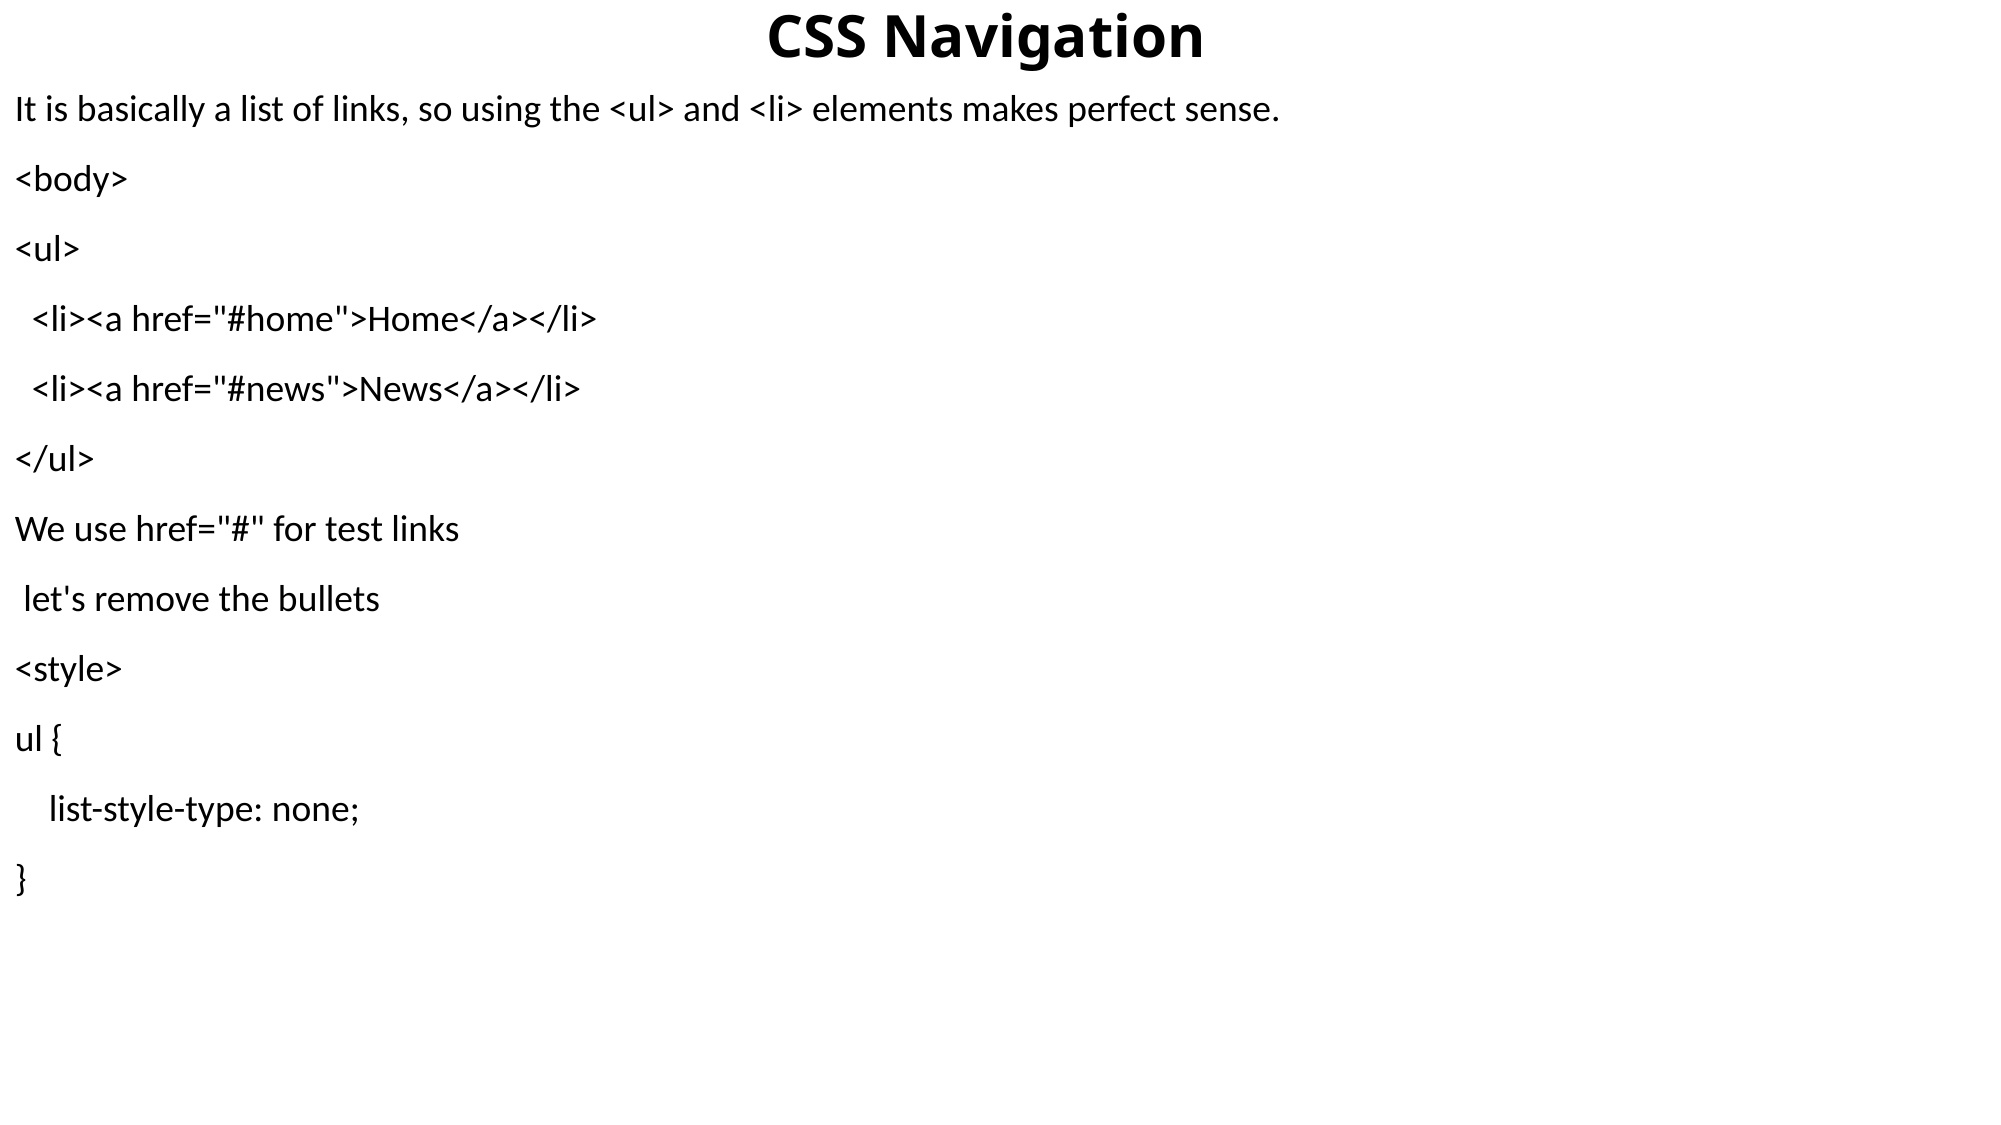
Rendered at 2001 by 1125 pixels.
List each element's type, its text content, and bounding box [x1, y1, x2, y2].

title CSS Navigation [401, 0, 2000, 67]
list It is basically a list of links, so using the <ul> and <li> elements makes perfect sense. <body> <ul> <li><a href="#home">Home</a></li> <li><a href="#news">News</a></li> </ul> We use href="#" for test links let's remove the bullets <style> ul { list-style-type: none; } [0, 81, 2000, 1125]
